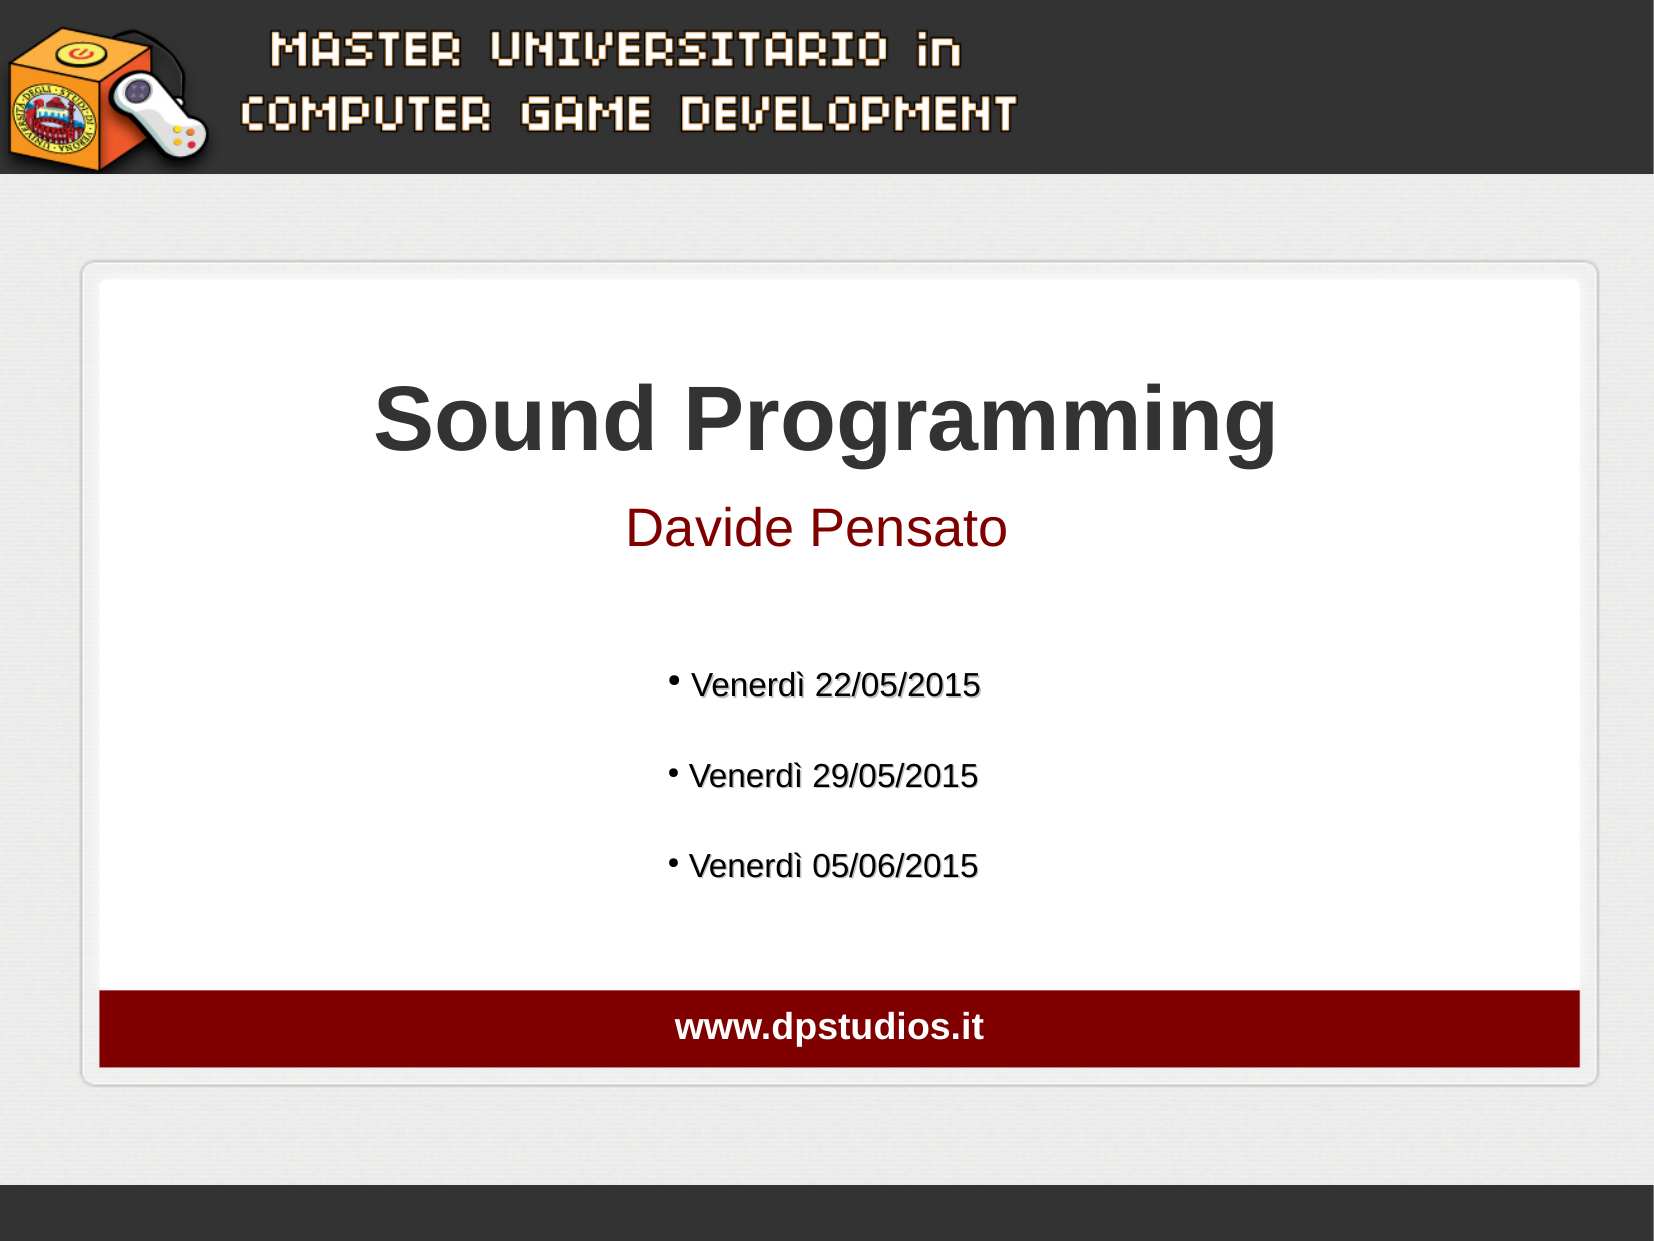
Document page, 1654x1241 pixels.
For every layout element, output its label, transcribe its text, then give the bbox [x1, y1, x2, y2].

picture [0, 0, 1654, 1241]
text_box www.dpstudios.it [135, 998, 1524, 1057]
text_box Venerdì 22/05/2015 Venerdì 29/05/2015 Venerdì 05/06/2015 [652, 651, 997, 892]
title Sound Programming [147, 340, 1507, 486]
text_box Davide Pensato [610, 484, 1025, 565]
